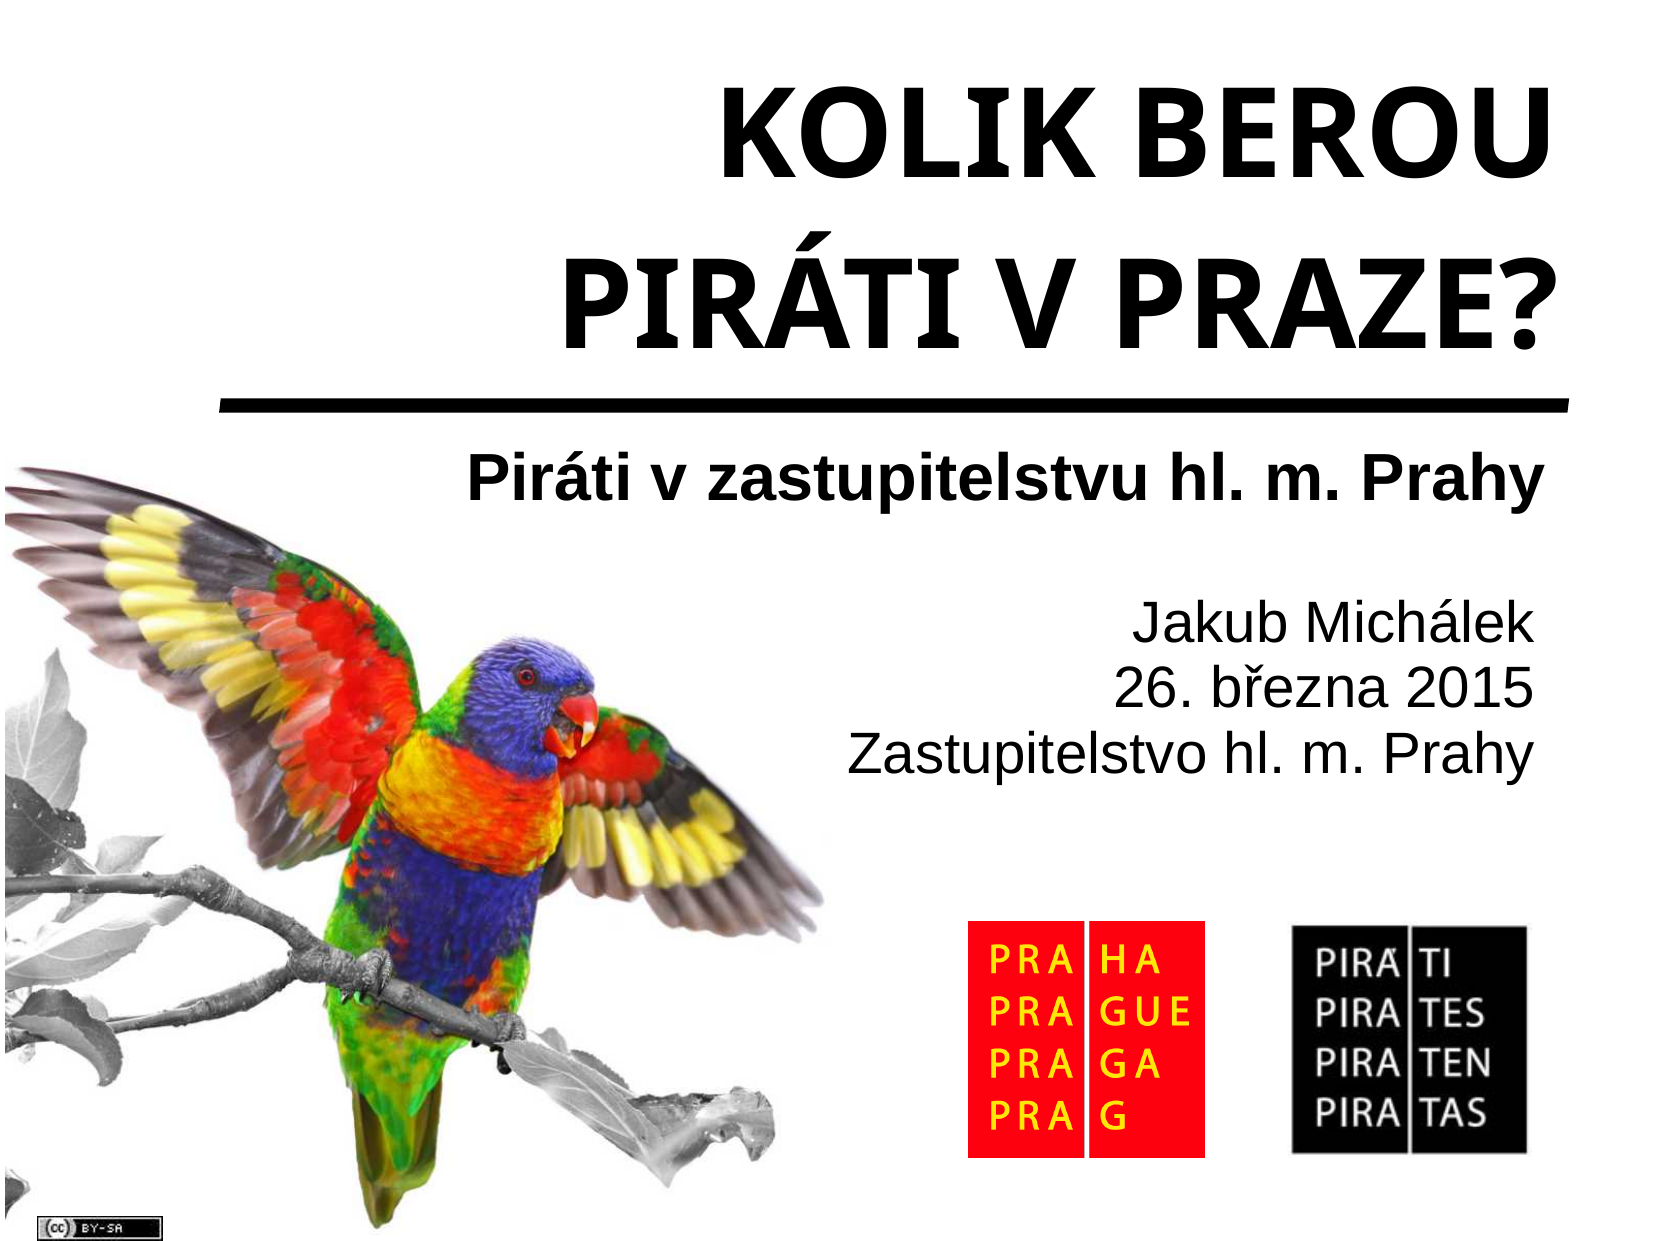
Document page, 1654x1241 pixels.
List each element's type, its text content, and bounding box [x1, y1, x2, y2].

picture [968, 921, 1205, 1158]
subtitle Piráti v zastupitelstvu hl. m. Prahy [300, 440, 1548, 591]
picture [5, 459, 831, 1241]
text_box [219, 398, 1570, 413]
text_box Jakub Michálek 26. března 2015 Zastupitelstvo hl. m. Prahy [744, 590, 1536, 787]
picture [1287, 921, 1532, 1158]
title KOLIK BEROU PIRÁTI V PRAZE? [0, 93, 1560, 386]
